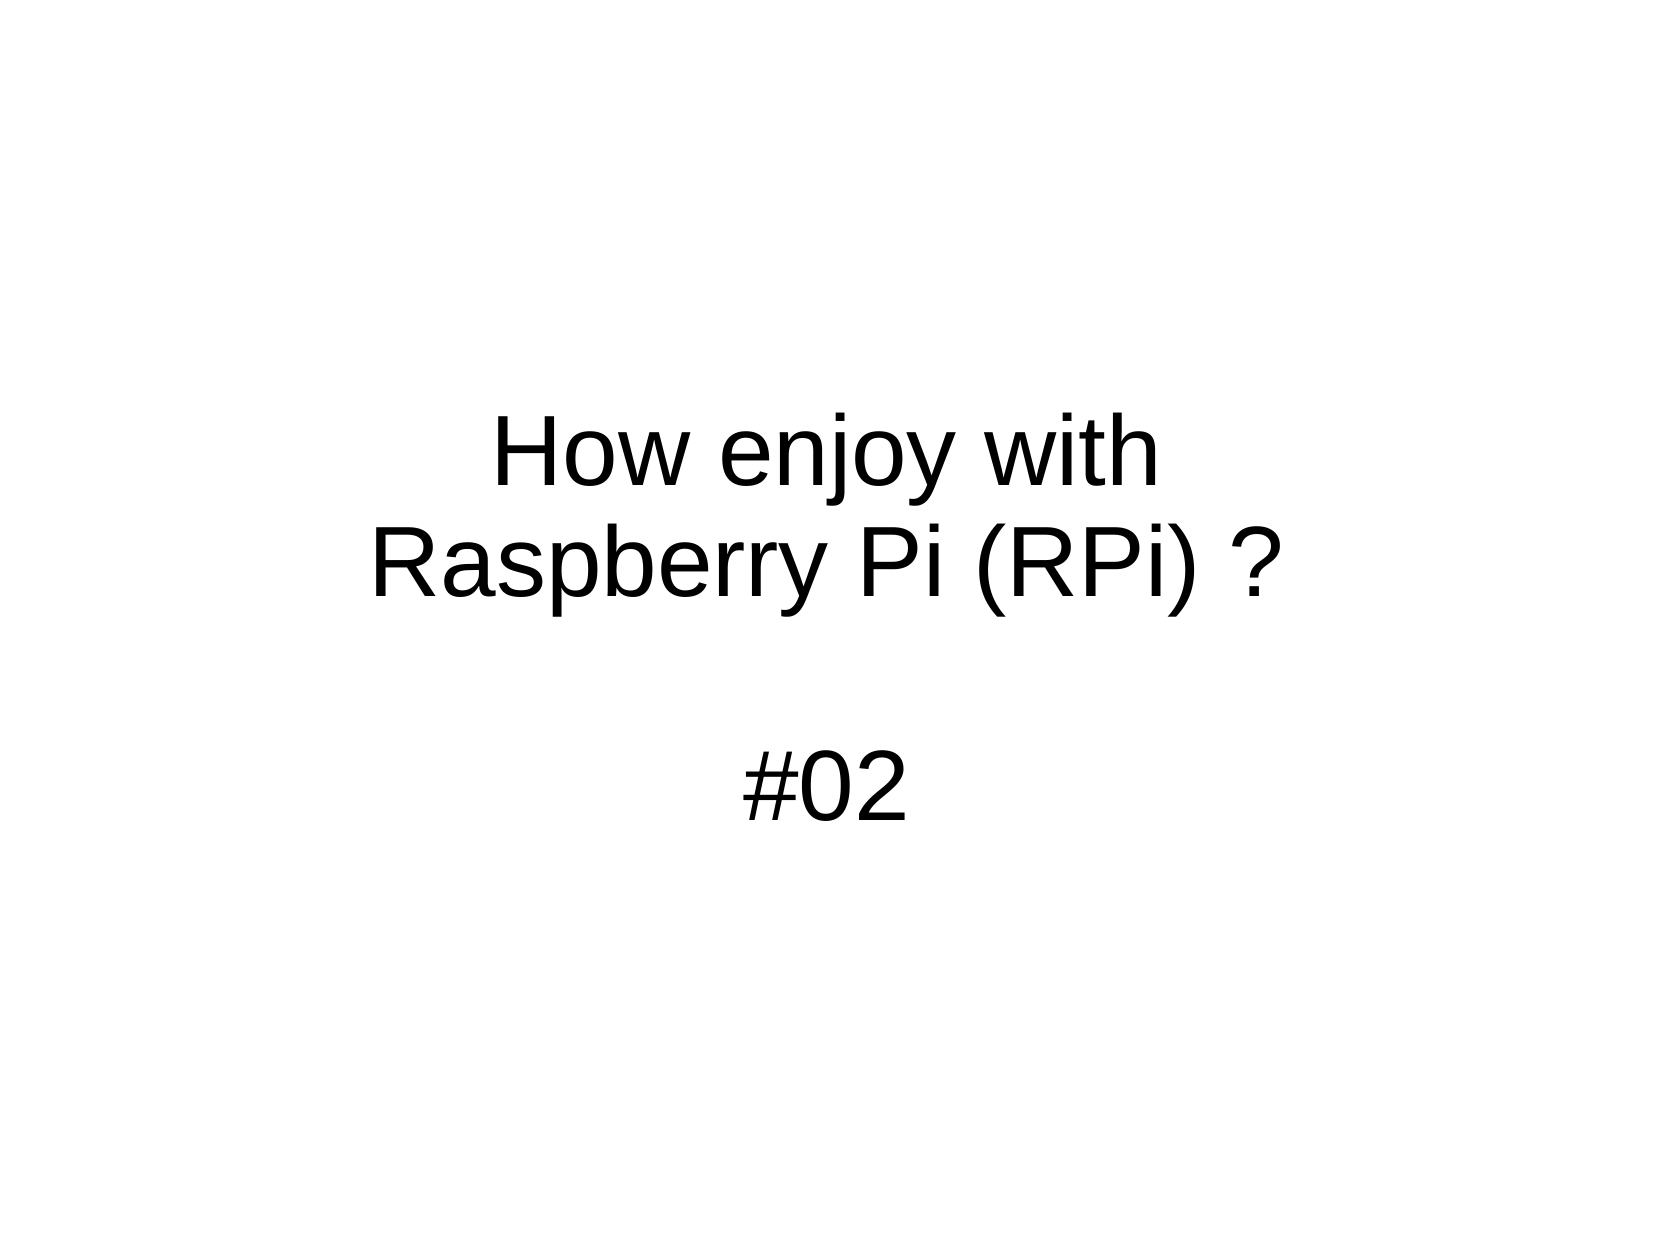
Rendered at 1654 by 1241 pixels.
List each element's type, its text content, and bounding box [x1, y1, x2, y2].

subtitle How enjoy with Raspberry Pi (RPi) ? #02 [82, 138, 1571, 1098]
